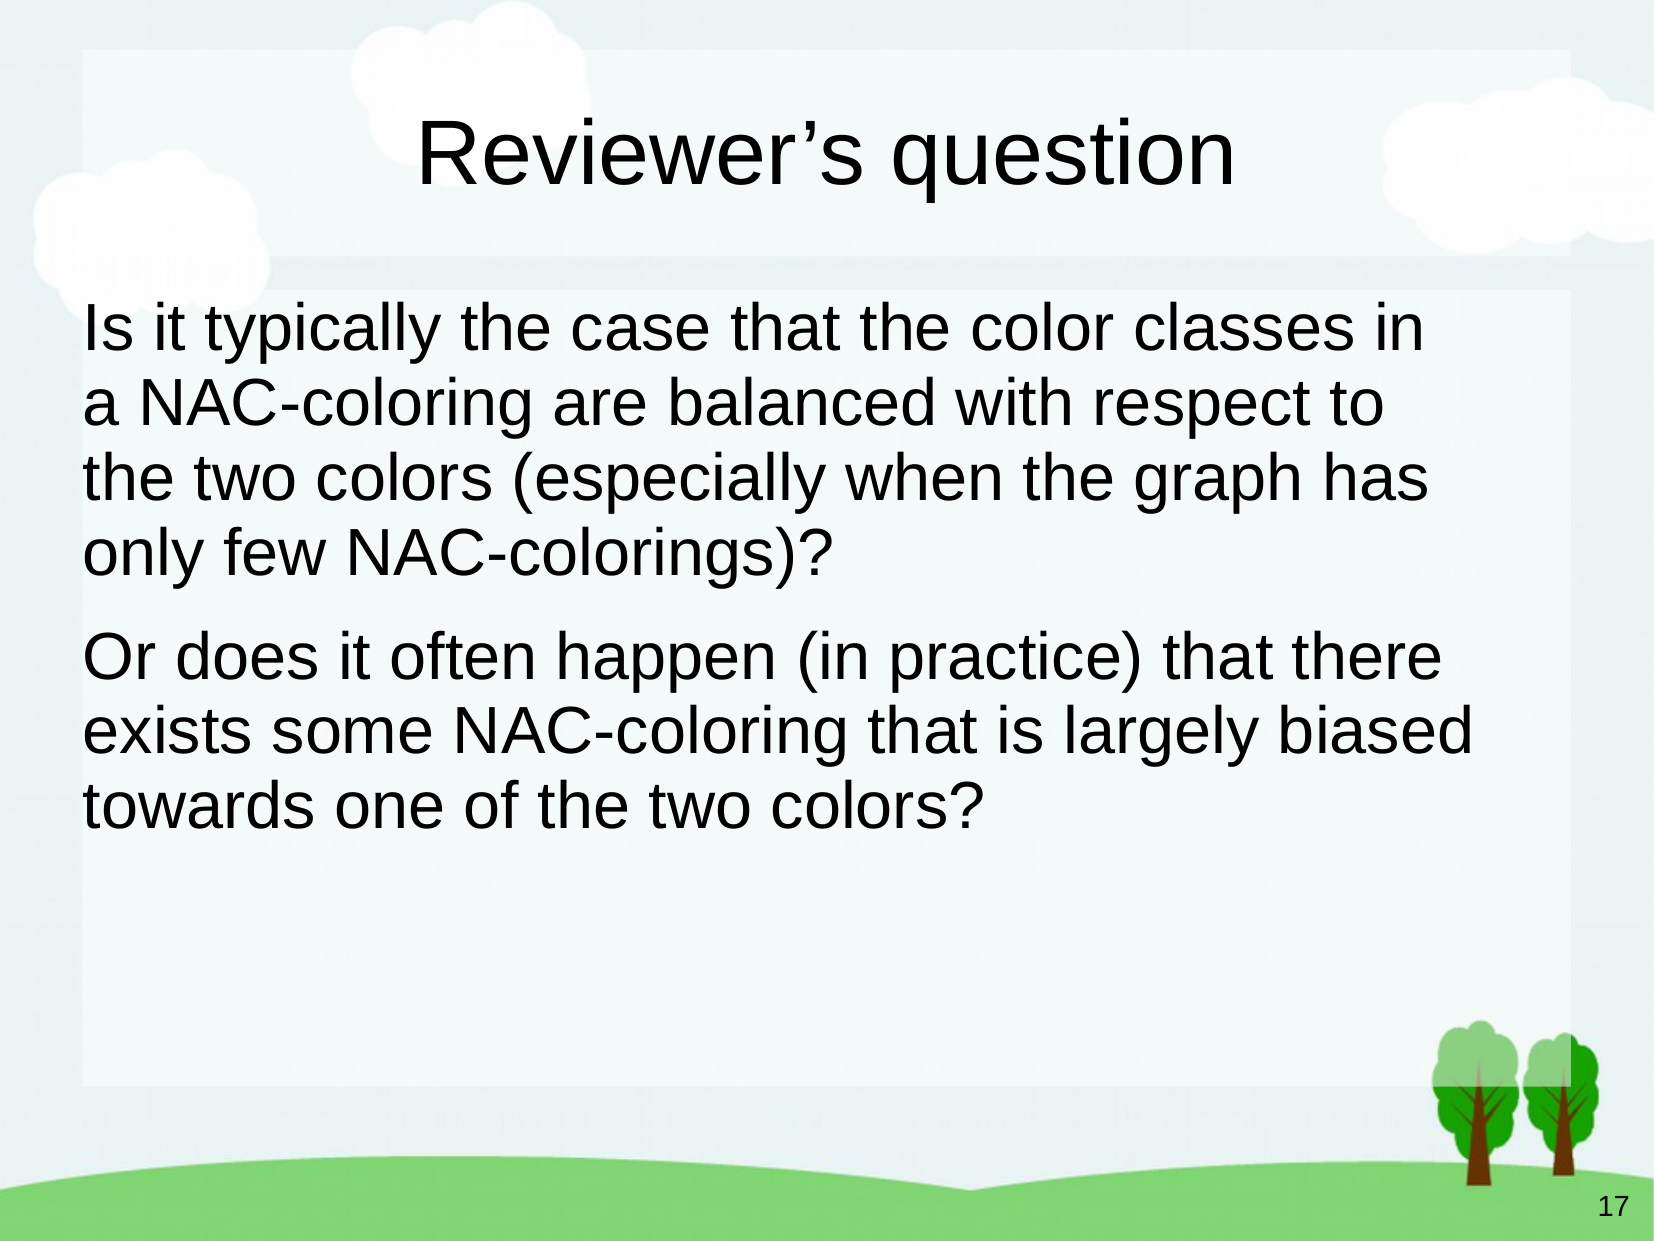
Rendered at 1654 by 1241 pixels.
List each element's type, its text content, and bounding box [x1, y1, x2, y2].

list Is it typically the case that the color classes in a NAC-coloring are balanced with respect to the two colors (especially when the graph has only few NAC-colorings)? Or does it often happen (in practice) that there exists some NAC-coloring that is largely biased towards one of the two colors? [82, 290, 1571, 1087]
picture [0, 0, 1654, 1241]
title Reviewer’s question [82, 49, 1571, 257]
